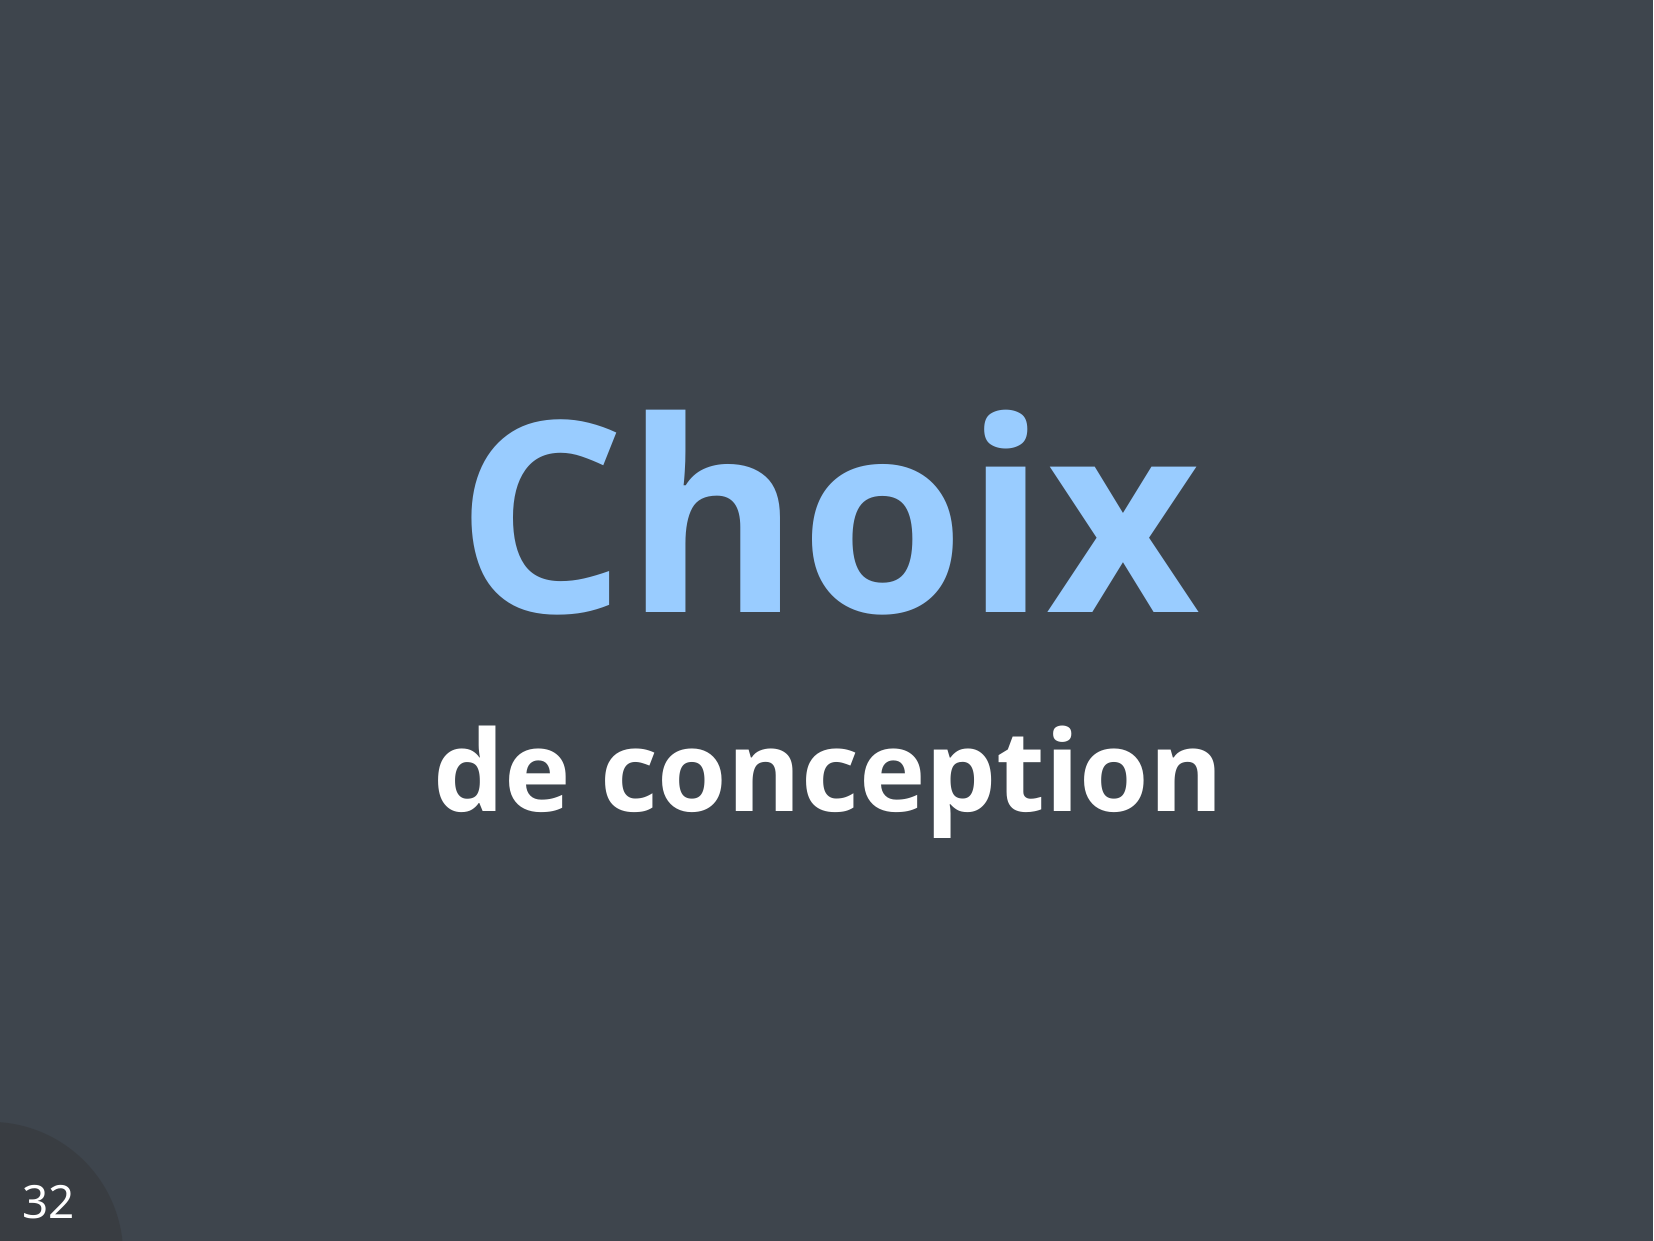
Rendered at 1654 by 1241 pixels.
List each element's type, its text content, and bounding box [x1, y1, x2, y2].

title Choix de conception [84, 373, 1573, 799]
